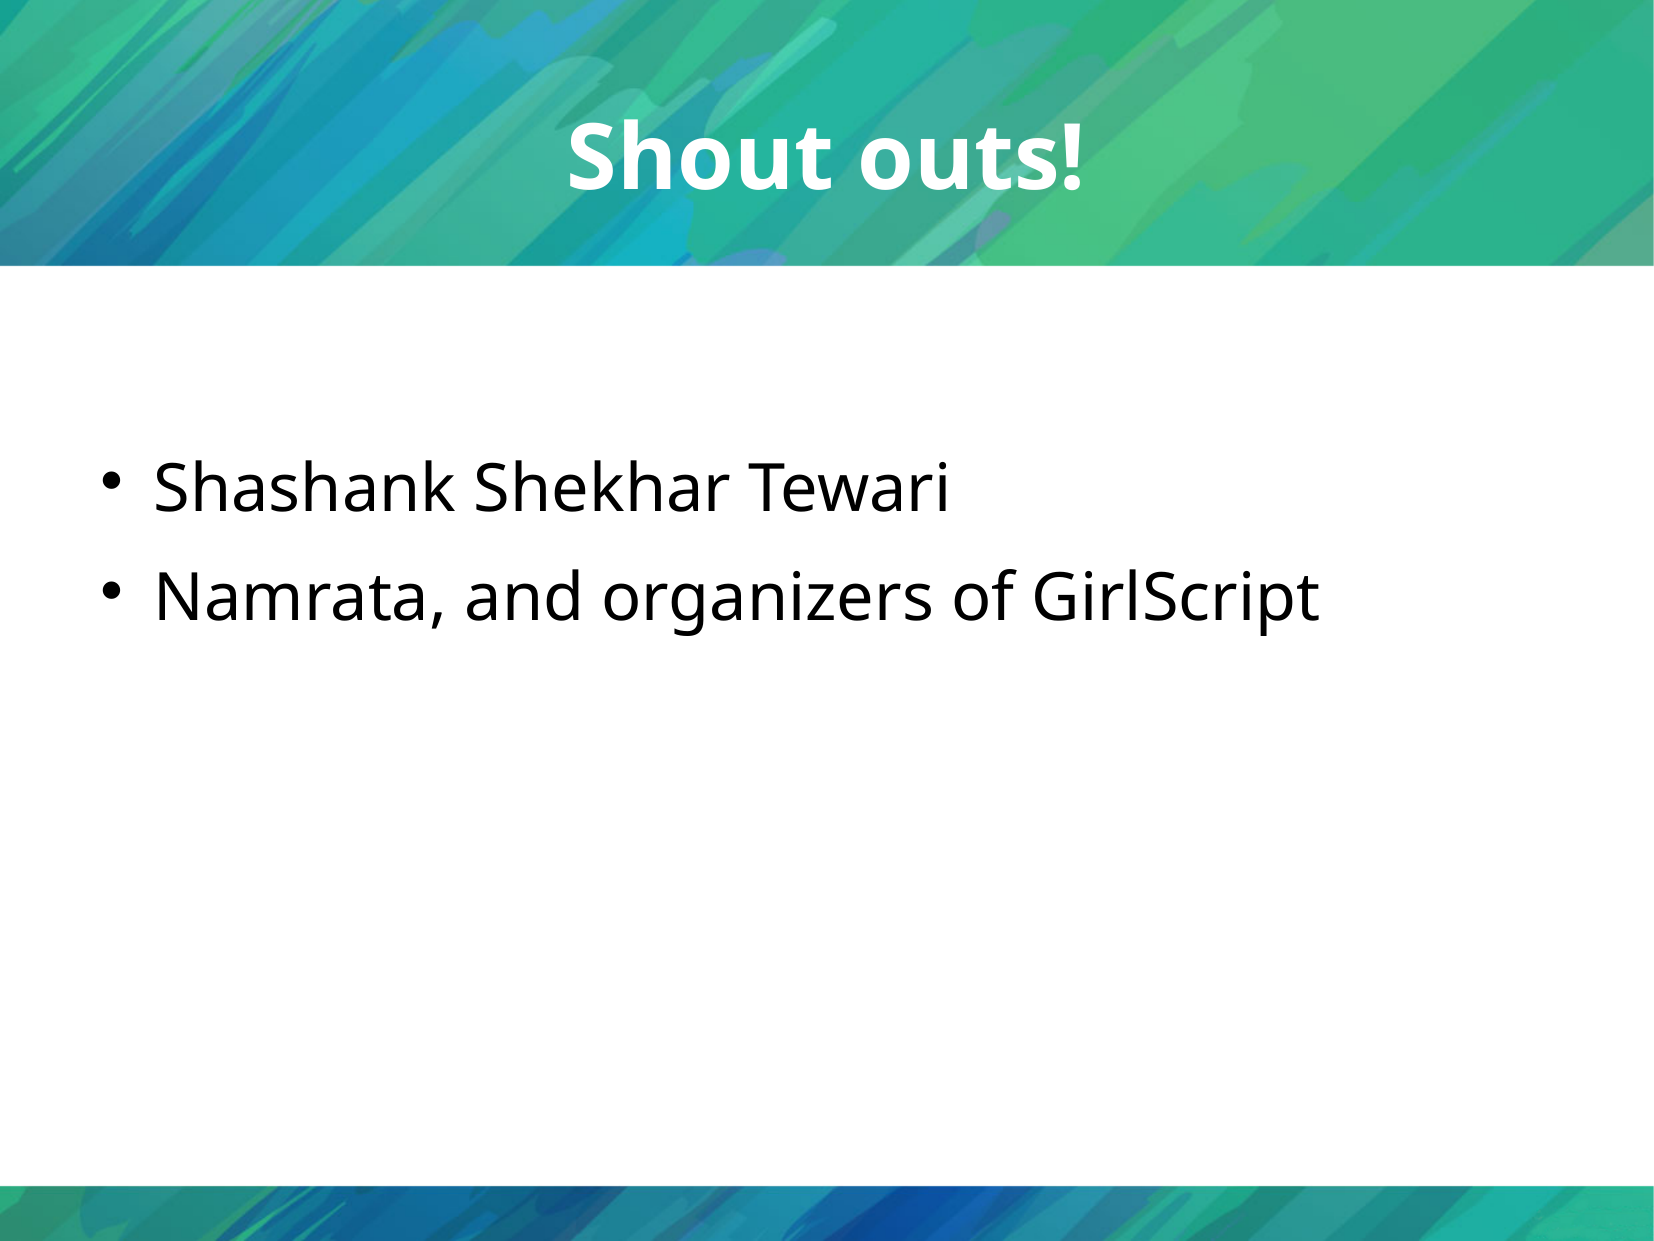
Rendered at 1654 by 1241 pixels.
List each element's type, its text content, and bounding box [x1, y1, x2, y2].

text_box Shashank Shekhar Tewari Namrata, and organizers of GirlScript [82, 290, 1571, 1010]
text_box Shout outs! [82, 49, 1571, 257]
picture [0, 0, 1654, 1241]
